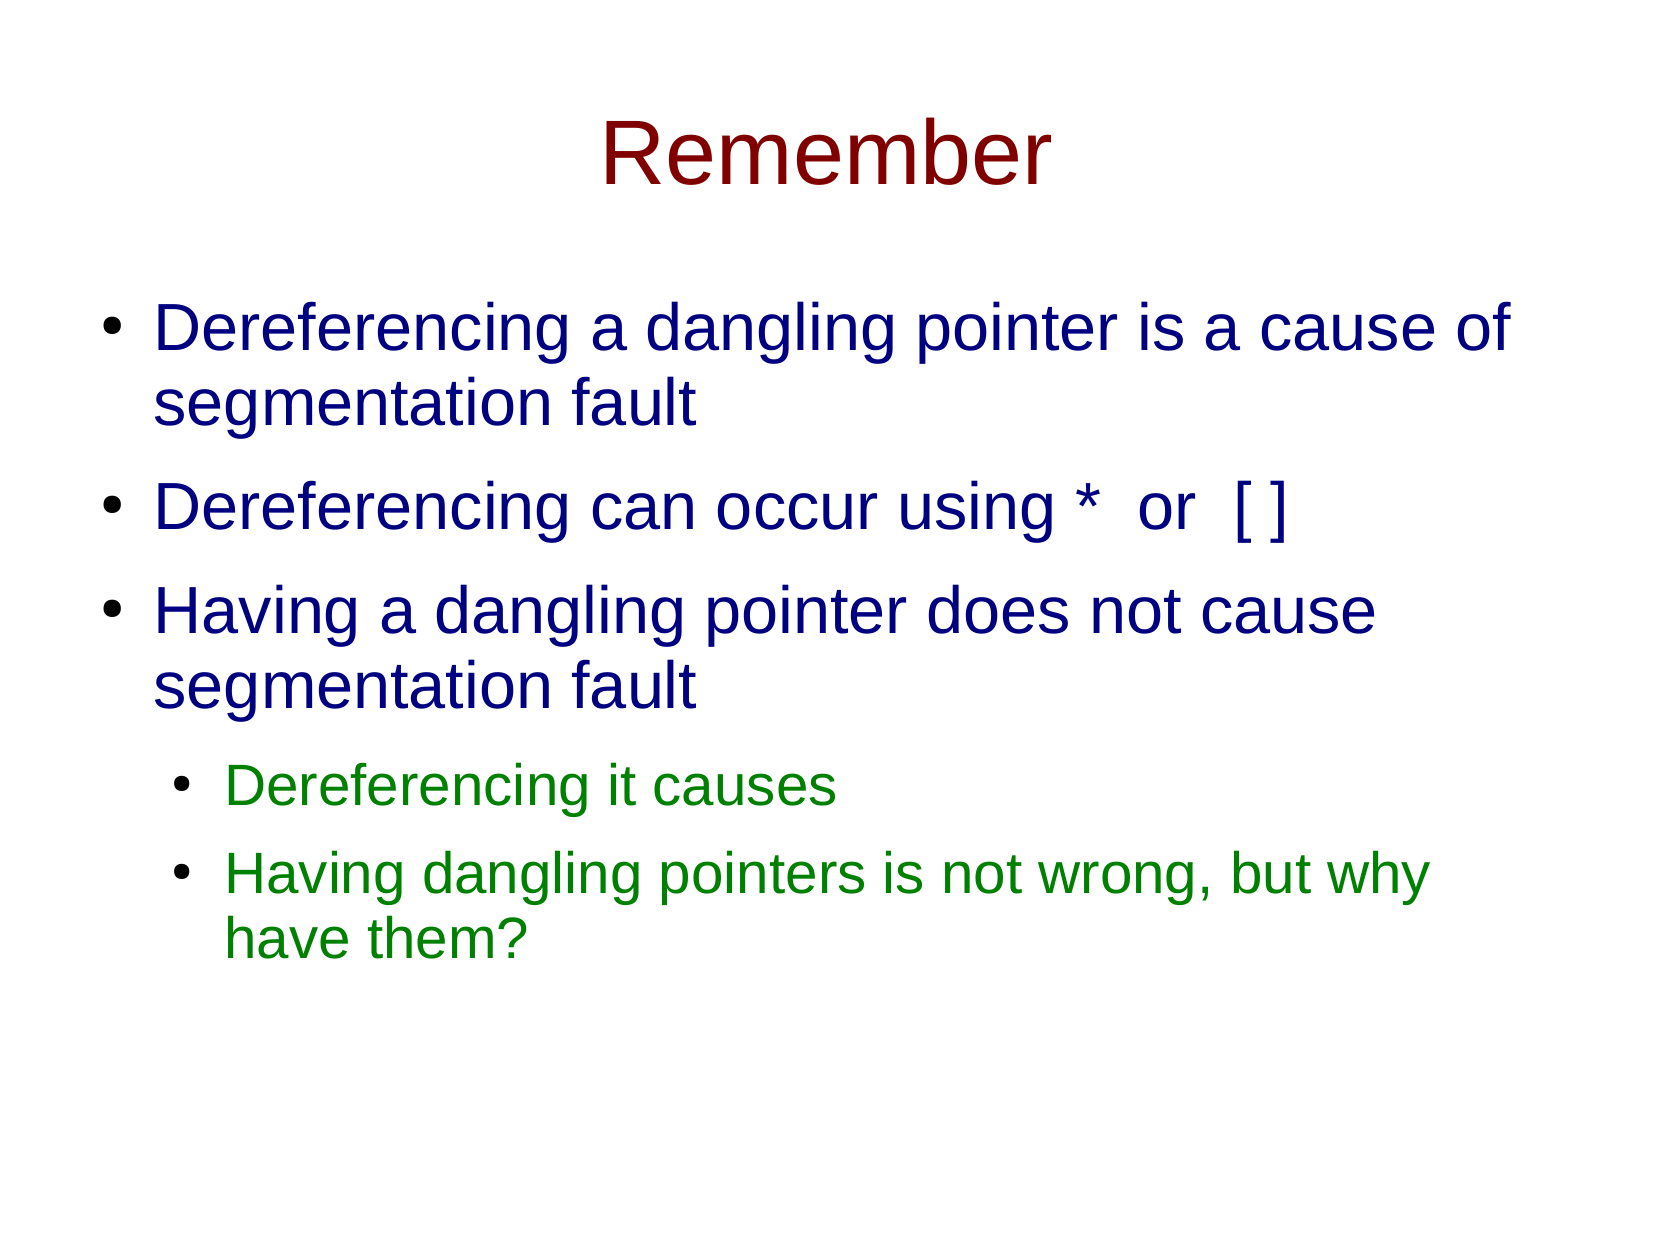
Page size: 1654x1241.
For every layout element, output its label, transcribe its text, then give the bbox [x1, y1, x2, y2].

title Remember [82, 49, 1571, 257]
list Dereferencing a dangling pointer is a cause of segmentation fault Dereferencing can occur using * or [ ] Having a dangling pointer does not cause segmentation fault Dereferencing it causes Having dangling pointers is not wrong, but why have them? [82, 290, 1571, 1010]
